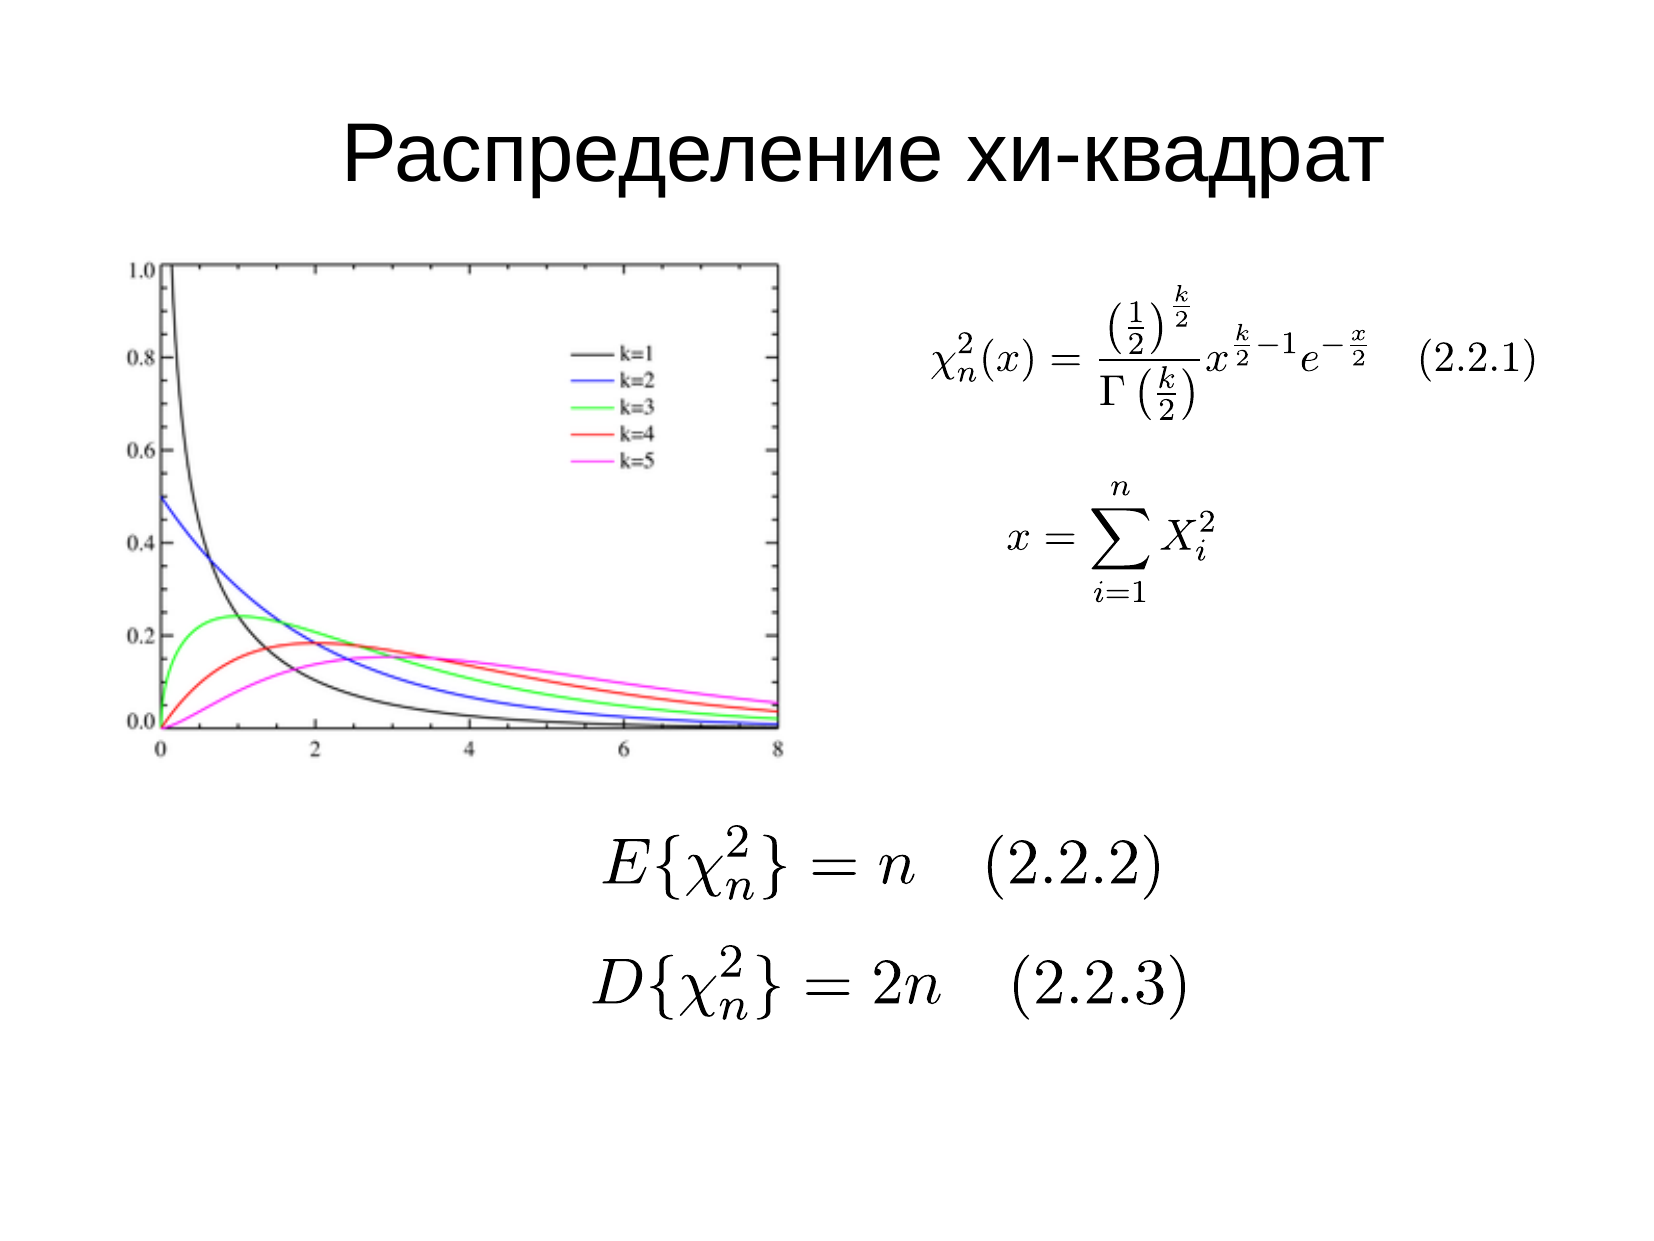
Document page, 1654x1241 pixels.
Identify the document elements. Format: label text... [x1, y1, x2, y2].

picture [120, 255, 796, 763]
picture [589, 945, 1186, 1021]
title Распределение хи-квадрат [82, 49, 1571, 257]
picture [1005, 480, 1216, 604]
picture [930, 285, 1535, 421]
picture [600, 825, 1159, 901]
